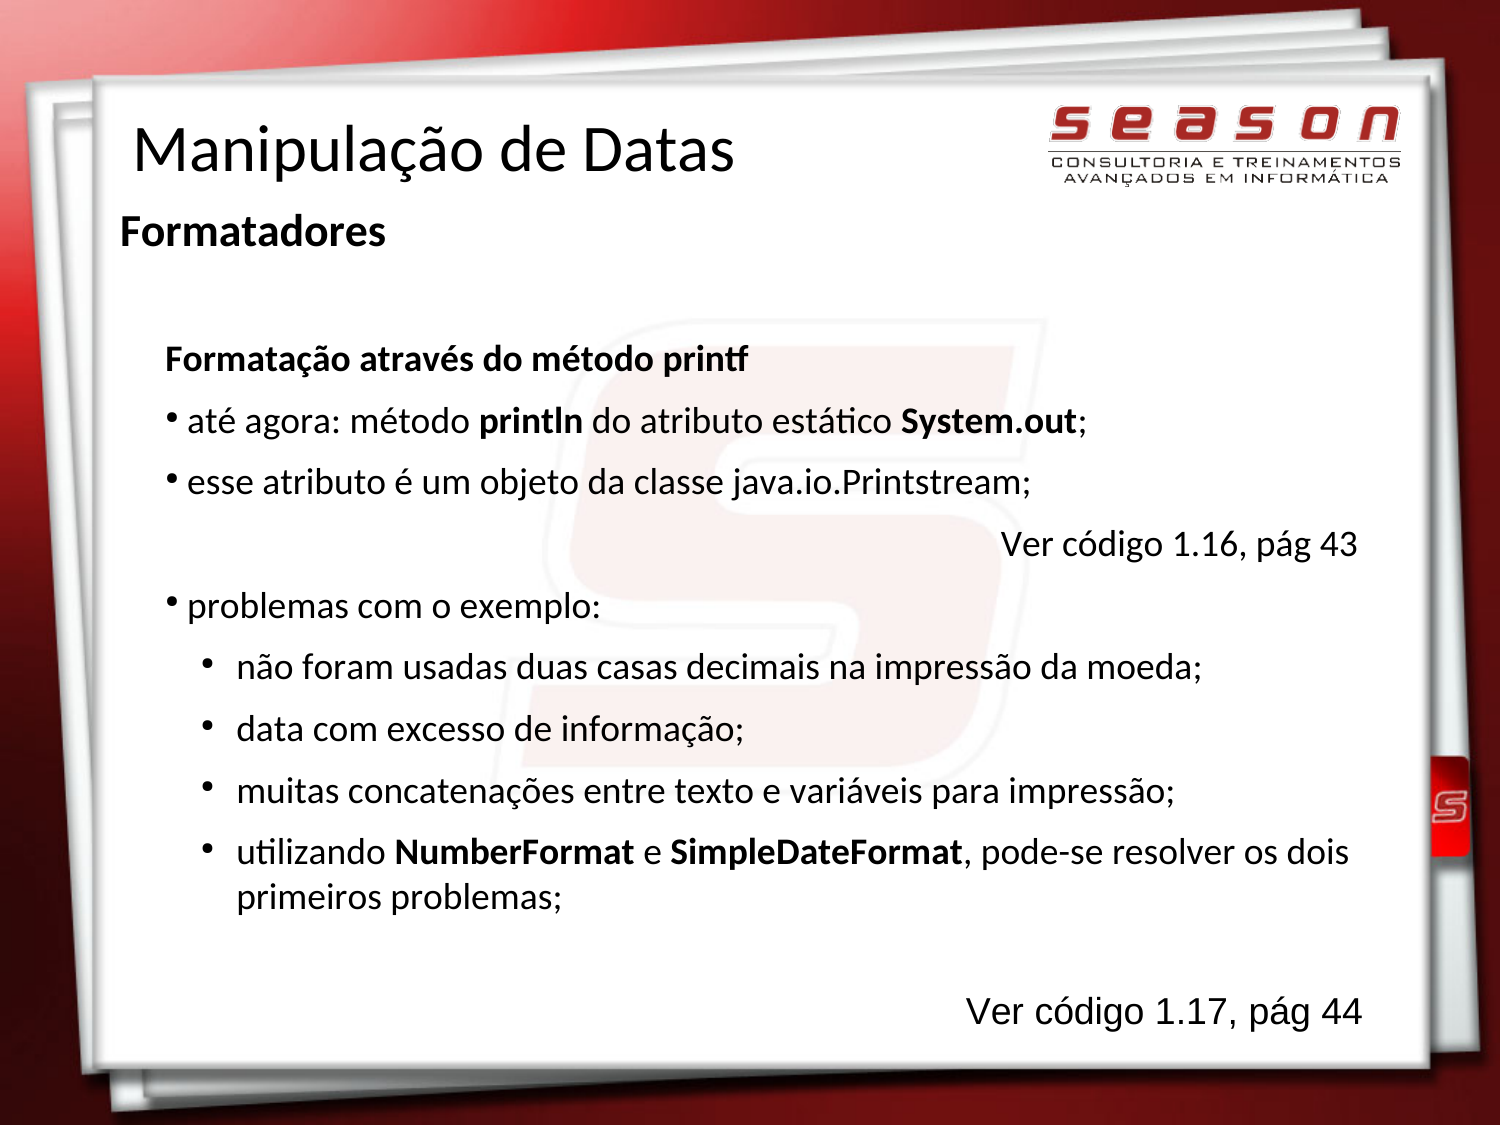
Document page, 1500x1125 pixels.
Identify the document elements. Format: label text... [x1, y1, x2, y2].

text_box Formatadores [119, 200, 1240, 256]
title Manipulação de Datas [118, 33, 1394, 257]
text_box Formatação através do método printf até agora: método println do atributo estático System.out; esse atributo é um objeto da classe java.io.Printstream; Ver código 1.16, pág 43 problemas com o exemplo: não foram usadas duas casas decimais na impressão da moeda; data com excesso de informação; muitas concatenações entre texto e variáveis para impressão; utilizando NumberFormat e SimpleDateFormat, pode-se resolver os dois primeiros problemas; [165, 289, 1359, 963]
picture [0, 0, 1500, 1125]
text_box Ver código 1.17, pág 44 [690, 979, 1378, 1040]
